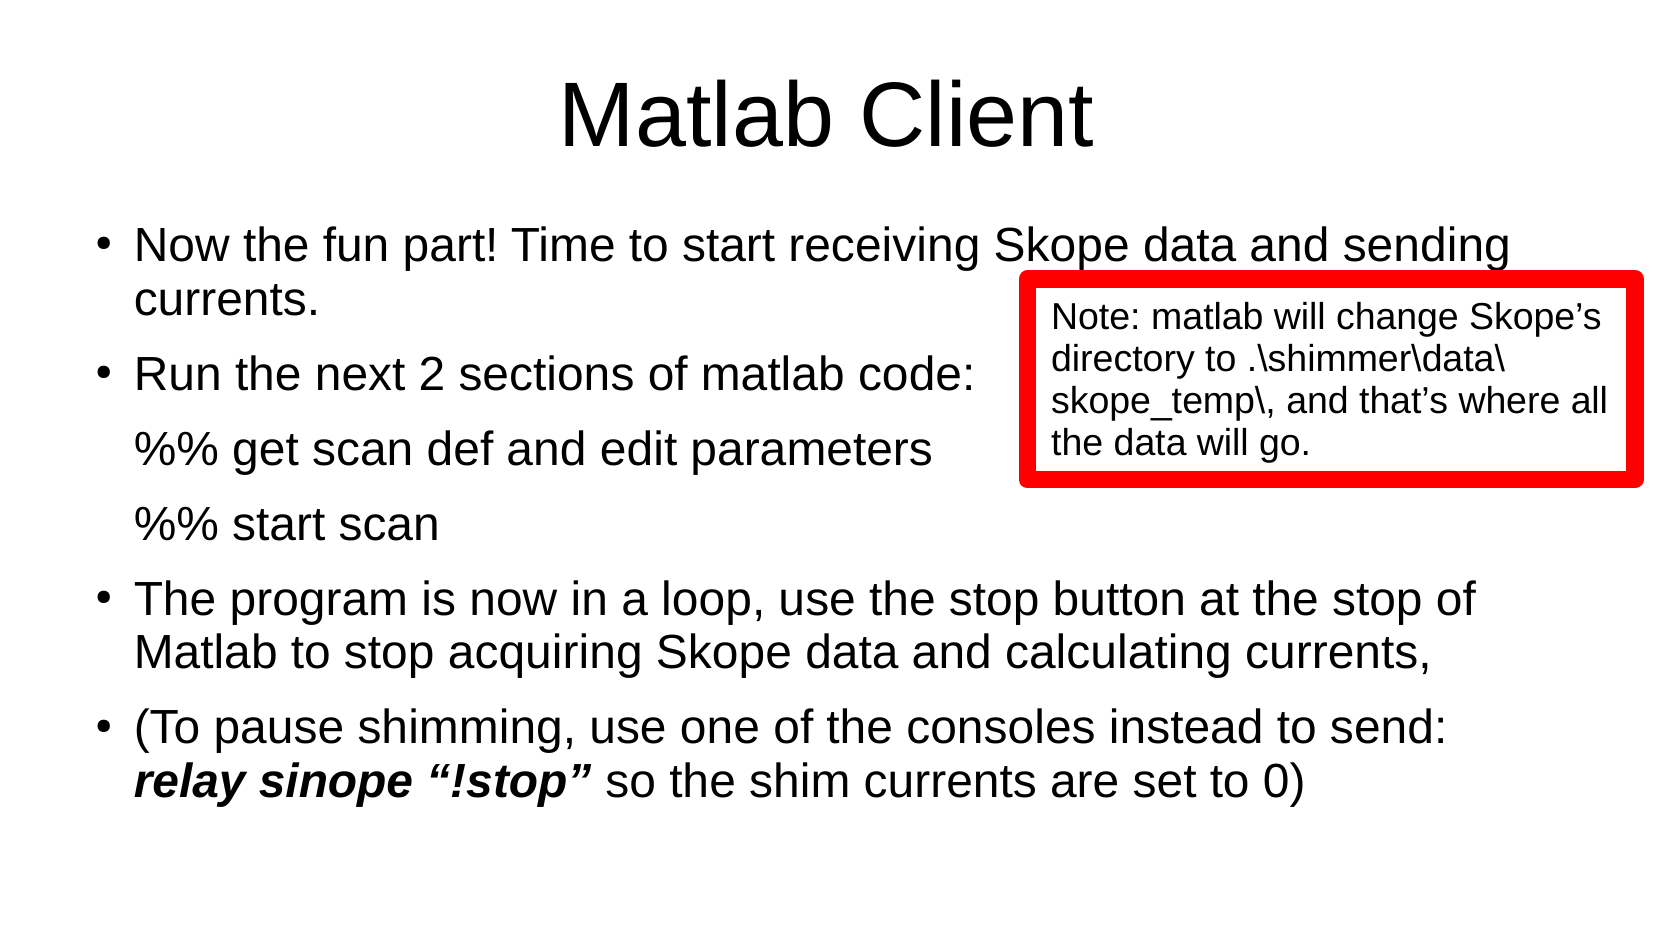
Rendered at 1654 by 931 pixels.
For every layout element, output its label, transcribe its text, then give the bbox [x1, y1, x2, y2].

text_box Note: matlab will change Skope’s directory to .\shimmer\data\skope_temp\, and that’s where all the data will go. [1027, 278, 1636, 480]
list Now the fun part! Time to start receiving Skope data and sending currents. Run the next 2 sections of matlab code: %% get scan def and edit parameters %% start scan The program is now in a loop, use the stop button at the stop of Matlab to stop acquiring Skope data and calculating currents, (To pause shimming, use one of the consoles instead to send: relay sinope “!stop” so the shim currents are set to 0) [82, 217, 1571, 886]
title Matlab Client [82, 37, 1571, 193]
